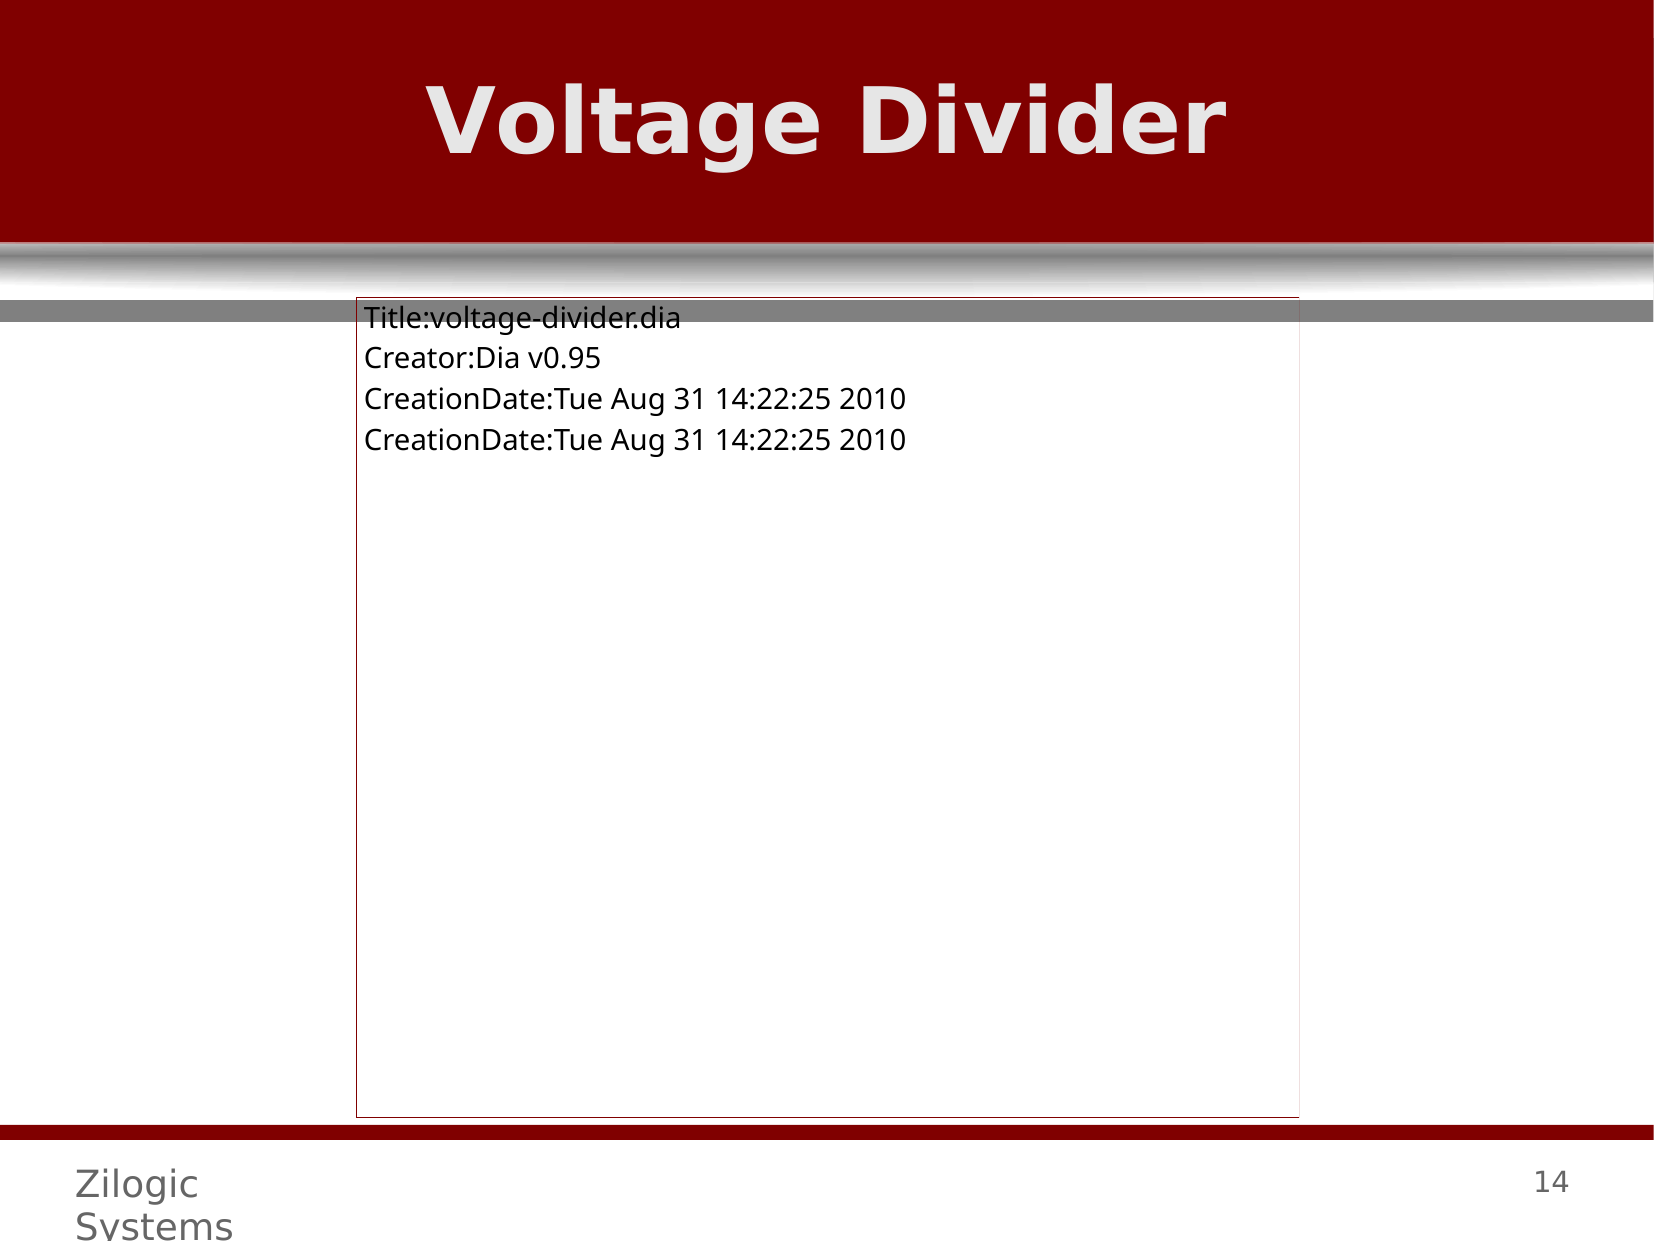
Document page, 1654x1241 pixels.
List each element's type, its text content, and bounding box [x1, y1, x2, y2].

picture [354, 295, 1300, 1118]
title Voltage Divider [82, 26, 1571, 218]
